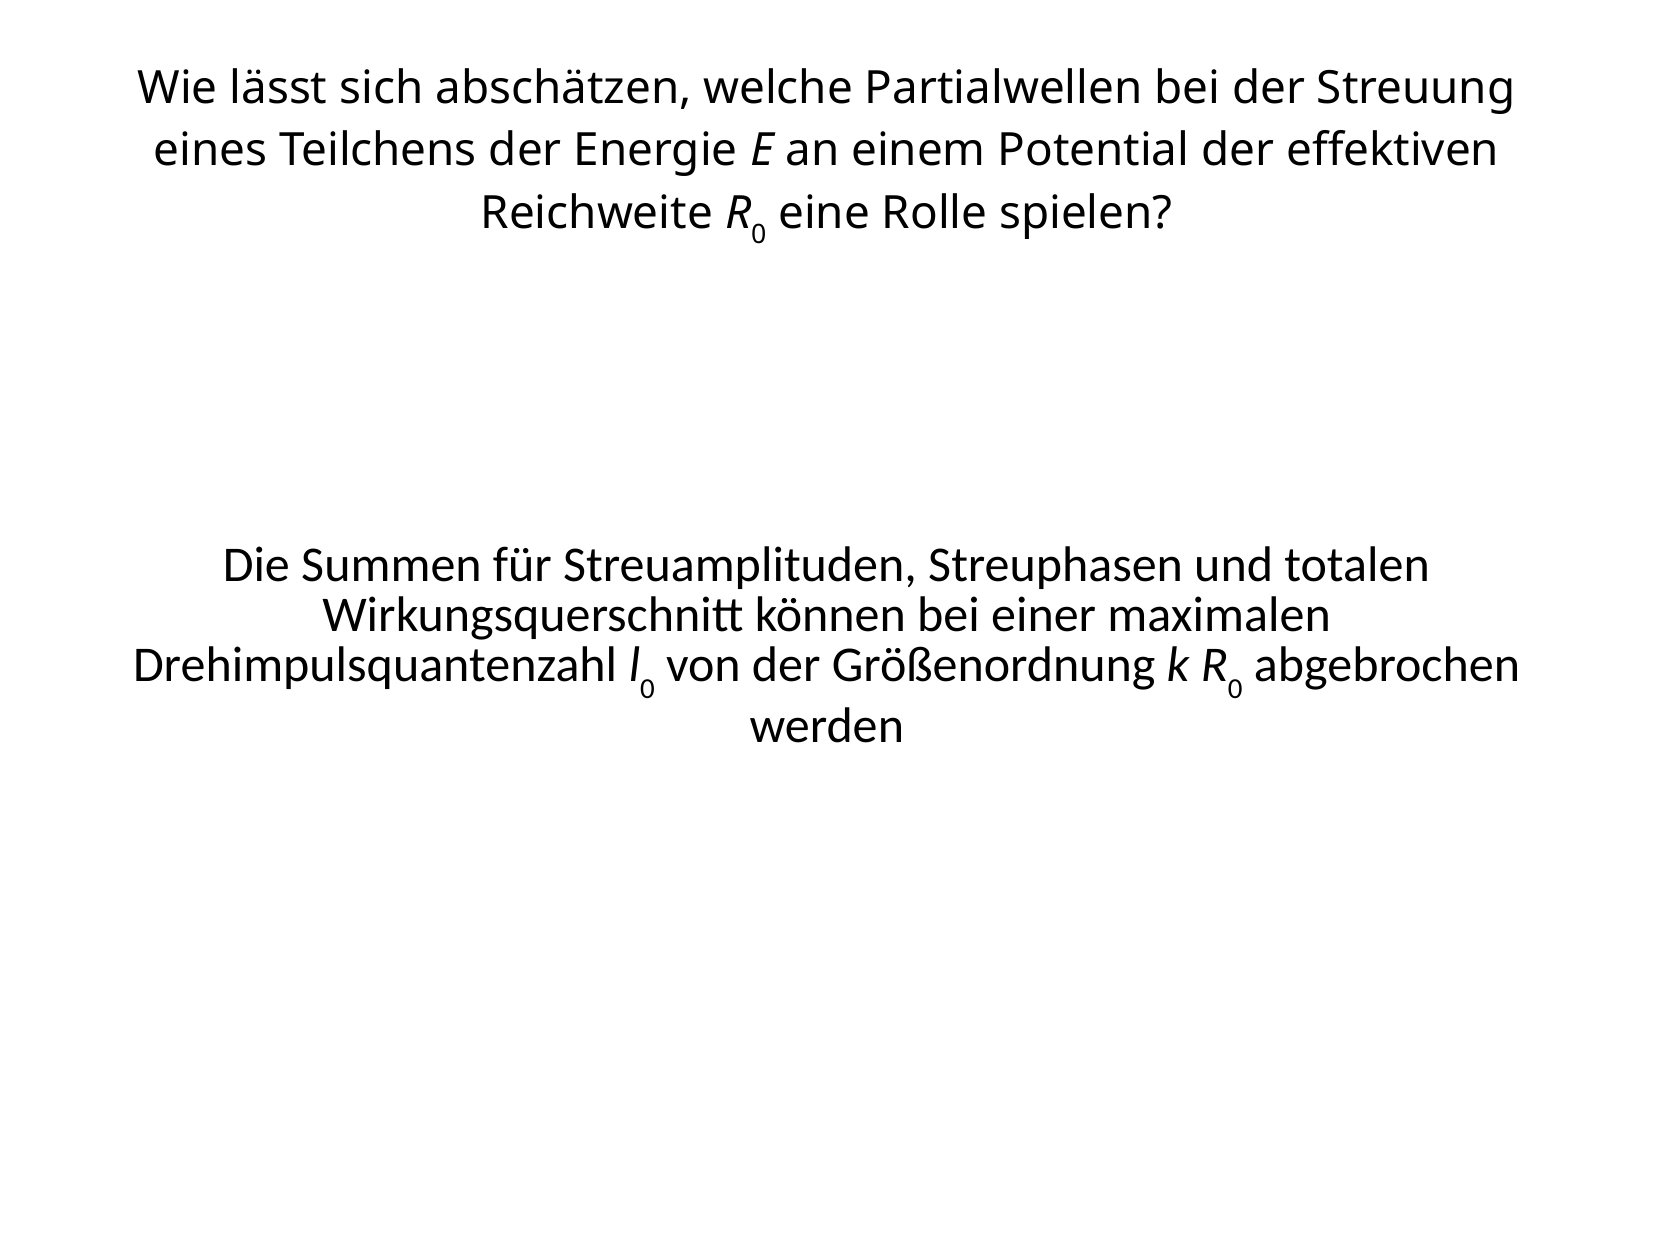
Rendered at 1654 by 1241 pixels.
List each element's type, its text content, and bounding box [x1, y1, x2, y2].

title Wie lässt sich abschätzen, welche Partialwellen bei der Streuung eines Teilchens der Energie E an einem Potential der effektiven Reichweite R0 eine Rolle spielen? [82, 49, 1571, 257]
subtitle Die Summen für Streuamplituden, Streuphasen und totalen Wirkungsquerschnitt können bei einer maximalen Drehimpulsquantenzahl l0 von der Größenordnung k R0 abgebrochen werden [82, 290, 1571, 1010]
